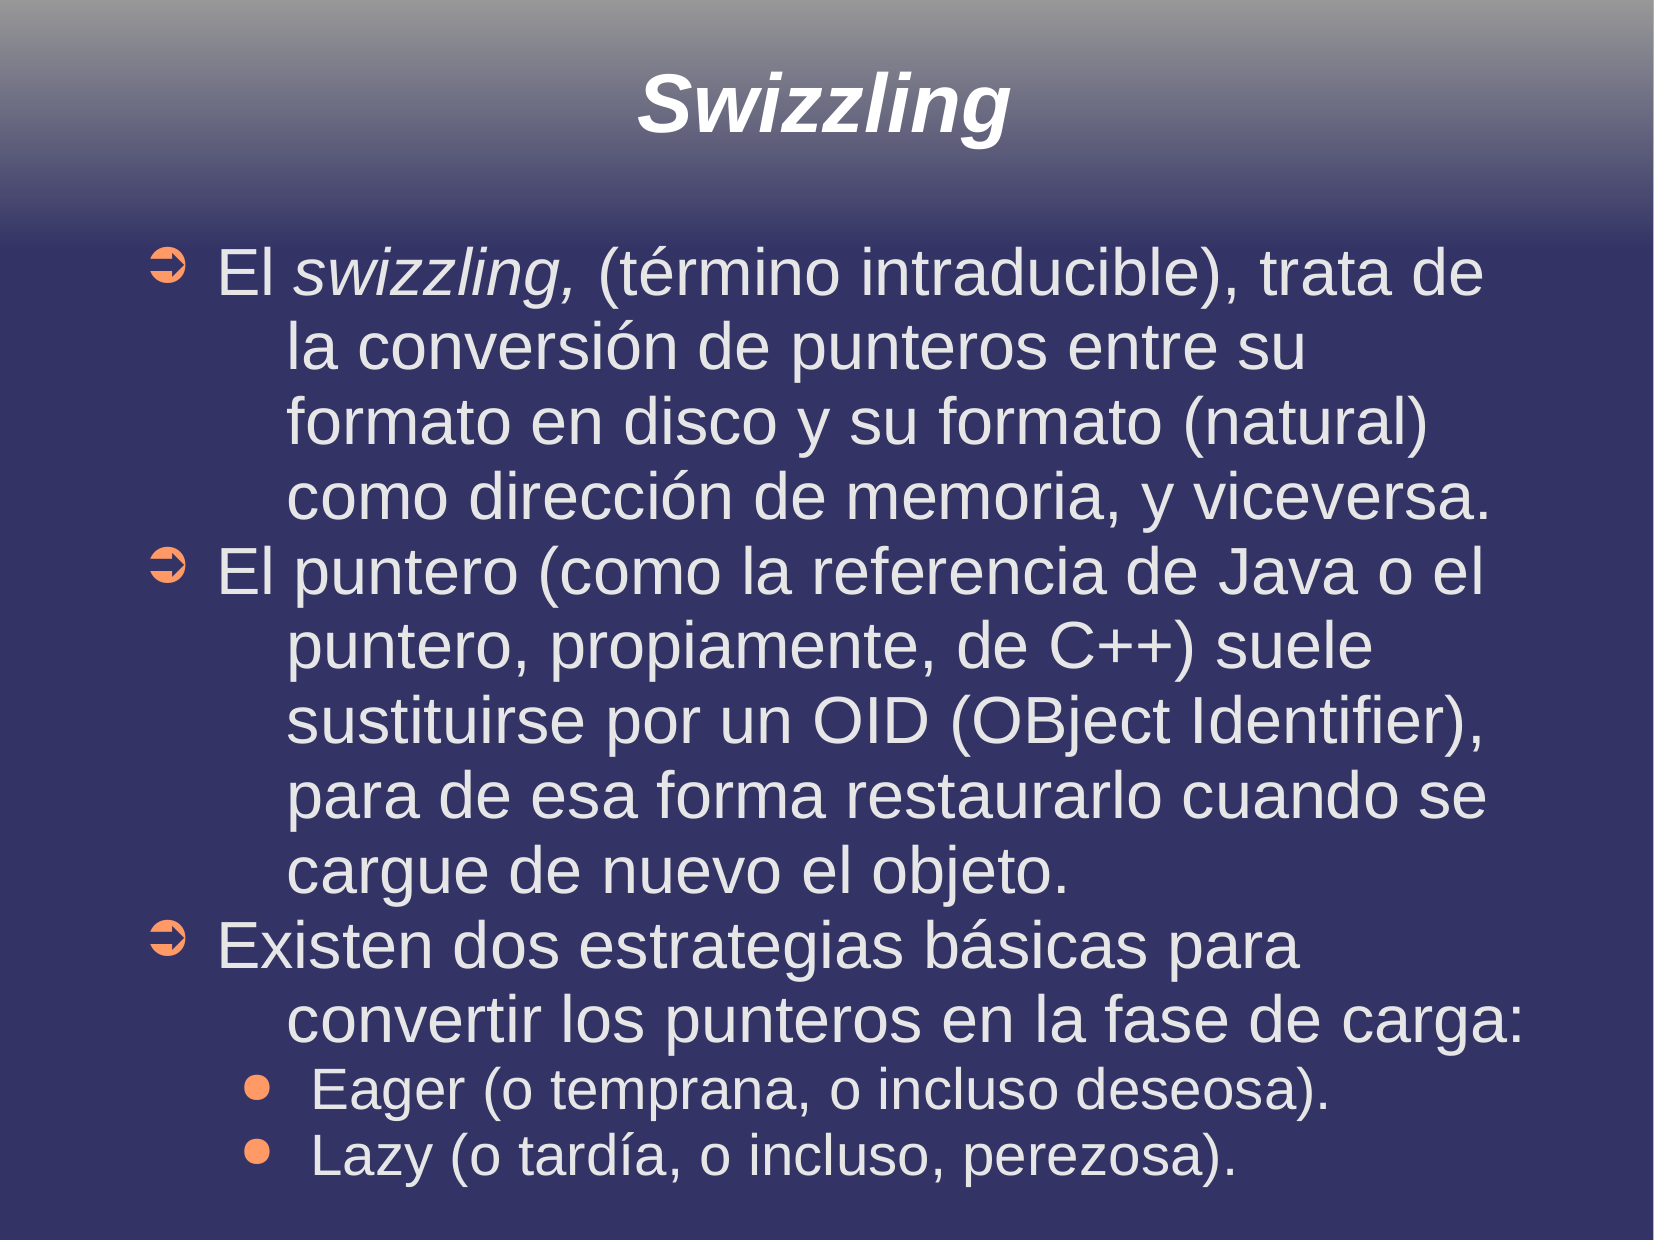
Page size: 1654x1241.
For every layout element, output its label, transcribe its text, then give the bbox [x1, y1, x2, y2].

title Swizzling [119, 0, 1532, 208]
list El swizzling, (término intraducible), trata de la conversión de punteros entre su formato en disco y su formato (natural) como dirección de memoria, y viceversa. El puntero (como la referencia de Java o el puntero, propiamente, de C++) suele sustituirse por un OID (OBject Identifier), para de esa forma restaurarlo cuando se cargue de nuevo el objeto. Existen dos estrategias básicas para convertir los punteros en la fase de carga: Eager (o temprana, o incluso deseosa). Lazy (o tardía, o incluso, perezosa). [121, 234, 1534, 1213]
